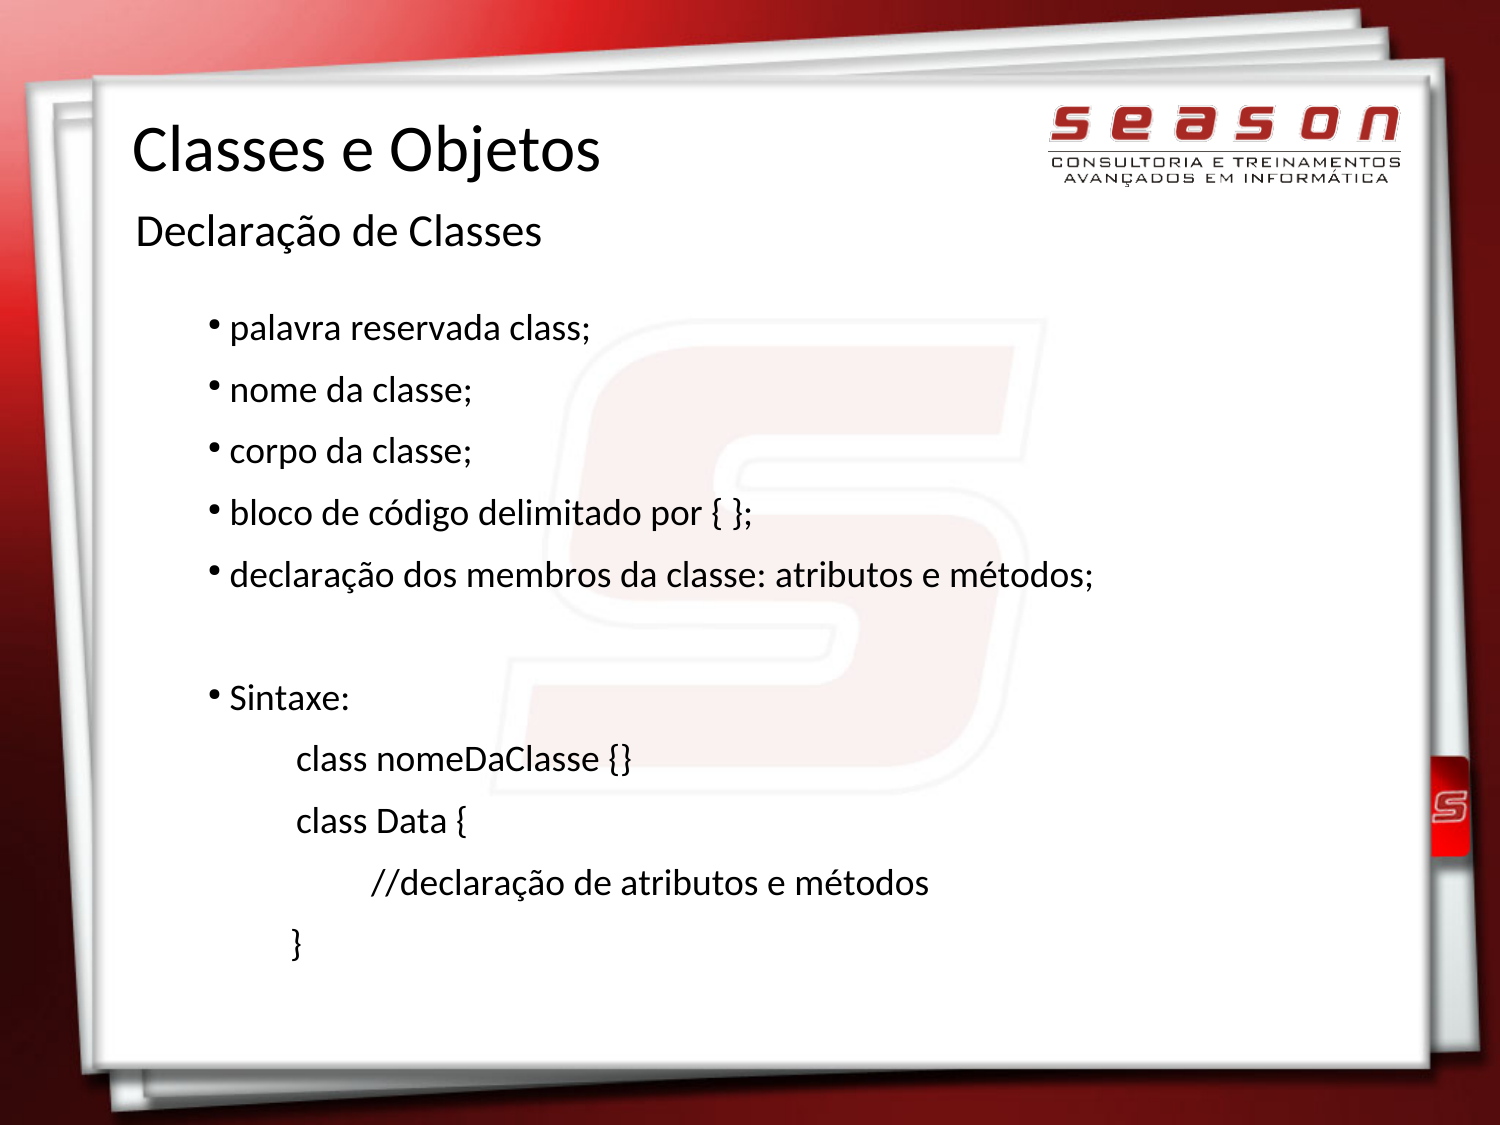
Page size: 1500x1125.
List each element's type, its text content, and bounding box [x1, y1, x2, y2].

title Classes e Objetos [118, 33, 1394, 257]
picture [0, 0, 1500, 1125]
text_box palavra reservada class; nome da classe; corpo da classe; bloco de código delimitado por { }; declaração dos membros da classe: atributos e métodos; Sintaxe: class nomeDaClasse {} class Data { //declaração de atributos e métodos } [207, 302, 1328, 965]
text_box Declaração de Classes [119, 200, 1240, 256]
